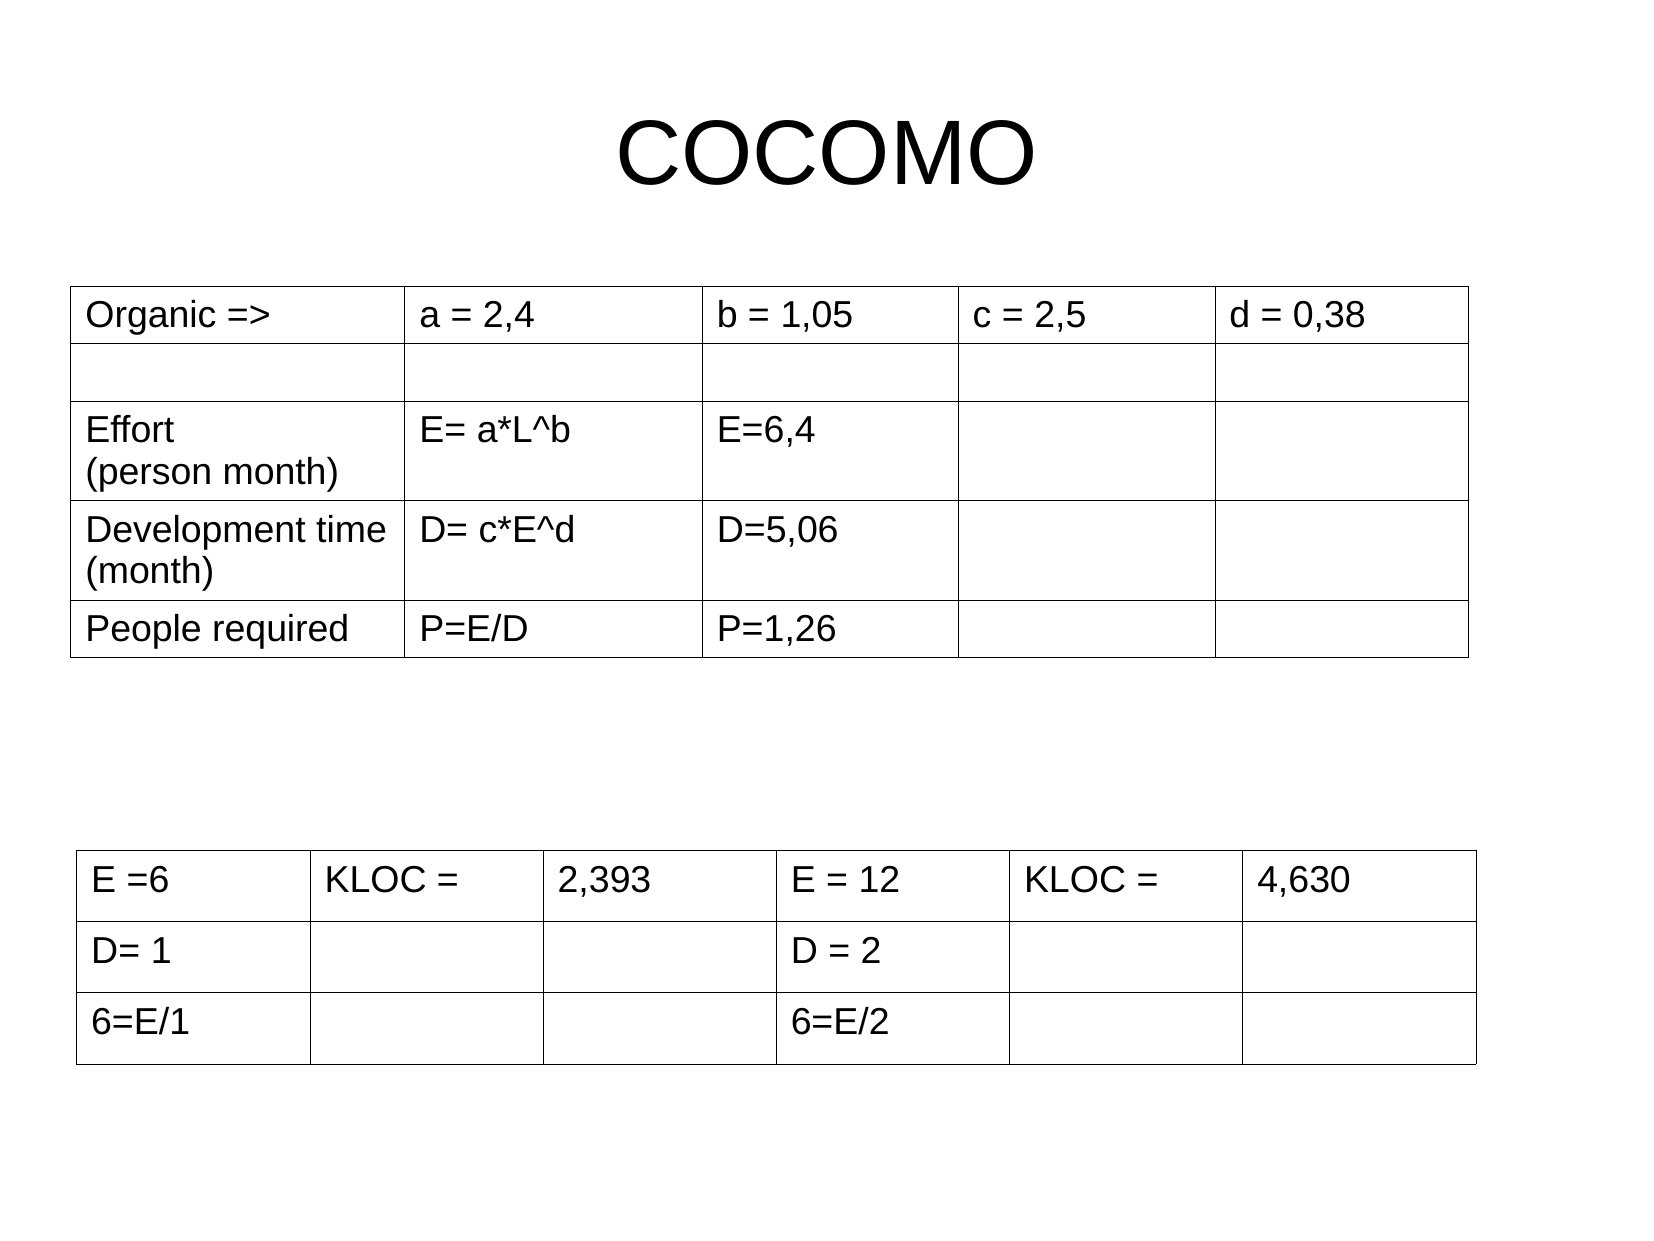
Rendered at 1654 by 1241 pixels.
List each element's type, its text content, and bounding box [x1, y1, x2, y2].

table_cell [959, 501, 1215, 600]
table_cell D= c*E^d [405, 501, 702, 600]
table_header b = 1,05 [703, 287, 958, 343]
table_header E =6 [77, 851, 310, 921]
table_cell [405, 344, 702, 401]
title COCOMO [82, 49, 1571, 257]
table_cell [544, 922, 776, 992]
table_header E = 12 [777, 851, 1009, 921]
table_cell [1010, 993, 1242, 1064]
table_cell [703, 344, 958, 401]
table_cell P=E/D [405, 601, 702, 657]
table_header d = 0,38 [1216, 287, 1468, 343]
table_cell [311, 922, 543, 992]
table_cell [1216, 402, 1468, 500]
table_cell [1243, 922, 1476, 992]
table_cell [1216, 601, 1468, 657]
table_header 4,630 [1243, 851, 1476, 921]
table_cell [71, 344, 404, 401]
table_cell E=6,4 [703, 402, 958, 500]
table_cell P=1,26 [703, 601, 958, 657]
table_header a = 2,4 [405, 287, 702, 343]
table_cell People required [71, 601, 404, 657]
table_cell 6=E/2 [777, 993, 1009, 1064]
table_cell [1216, 501, 1468, 600]
table_cell D = 2 [777, 922, 1009, 992]
table_cell D=5,06 [703, 501, 958, 600]
table_cell [544, 993, 776, 1064]
table_cell [959, 344, 1215, 401]
table_cell D= 1 [77, 922, 310, 992]
table_header c = 2,5 [959, 287, 1215, 343]
table_cell [1243, 993, 1476, 1064]
table_cell Development time (month) [71, 501, 404, 600]
table_cell [959, 402, 1215, 500]
table_header 2,393 [544, 851, 776, 921]
table_header KLOC = [1010, 851, 1242, 921]
table_cell [1010, 922, 1242, 992]
table_header KLOC = [311, 851, 543, 921]
table_cell [959, 601, 1215, 657]
table_cell [311, 993, 543, 1064]
table_header Organic => [71, 287, 404, 343]
table_cell [1216, 344, 1468, 401]
table_cell E= a*L^b [405, 402, 702, 500]
table_cell Effort (person month) [71, 402, 404, 500]
table_cell 6=E/1 [77, 993, 310, 1064]
